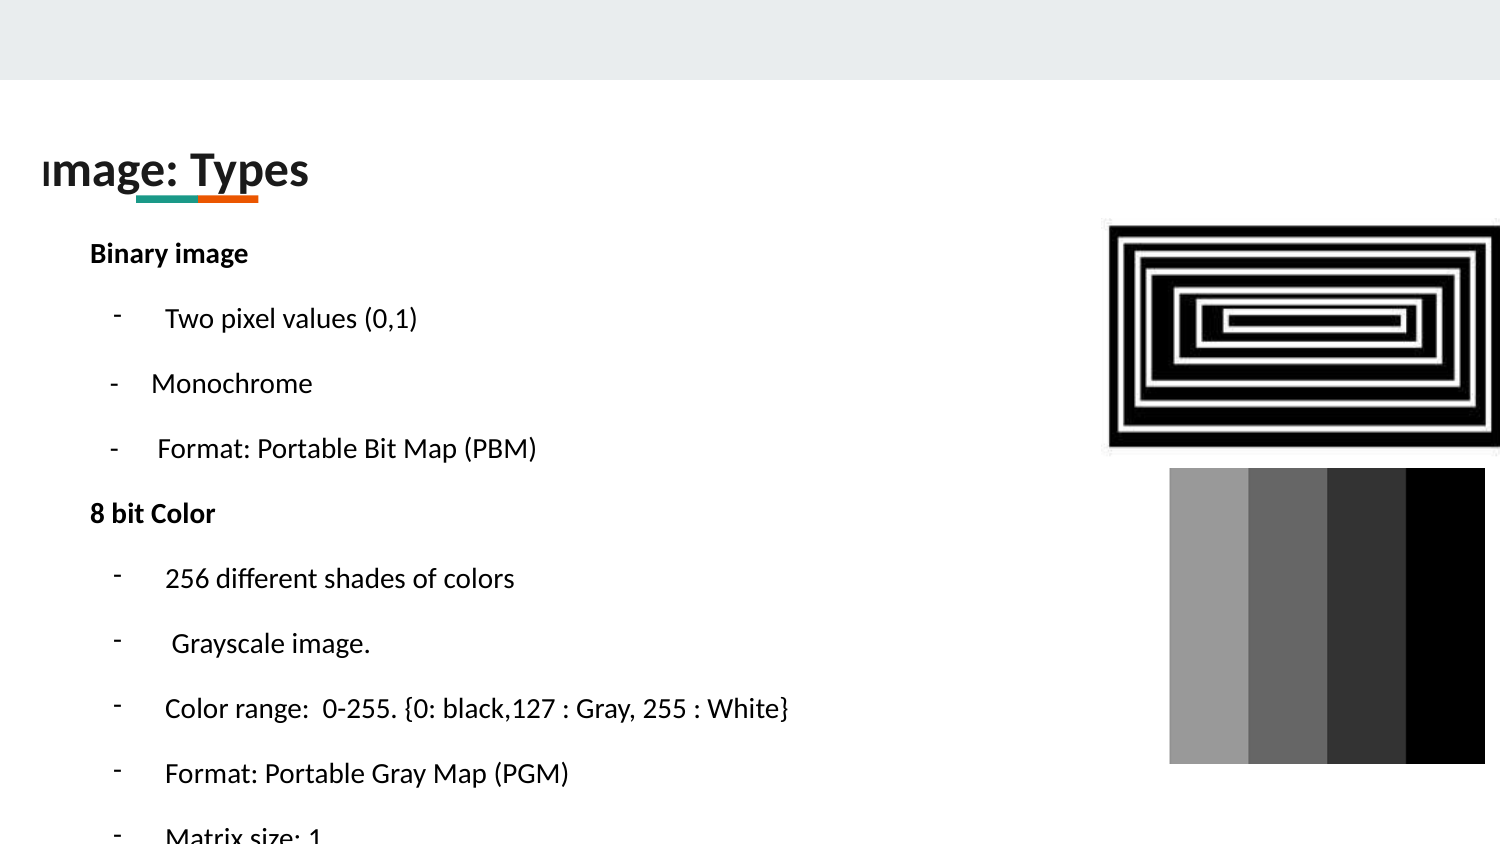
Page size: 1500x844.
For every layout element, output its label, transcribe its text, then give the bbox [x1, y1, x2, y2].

list Binary image Two pixel values (0,1) - Monochrome - Format: Portable Bit Map (PBM) 8 bit Color 256 different shades of colors Grayscale image. Color range: 0-255. {0: black,127 : Gray, 255 : White} Format: Portable Gray Map (PGM) Matrix size: 1 [75, 202, 901, 829]
title Image: Types [26, 121, 1381, 219]
picture [1101, 218, 1500, 458]
picture [1091, 468, 1485, 764]
